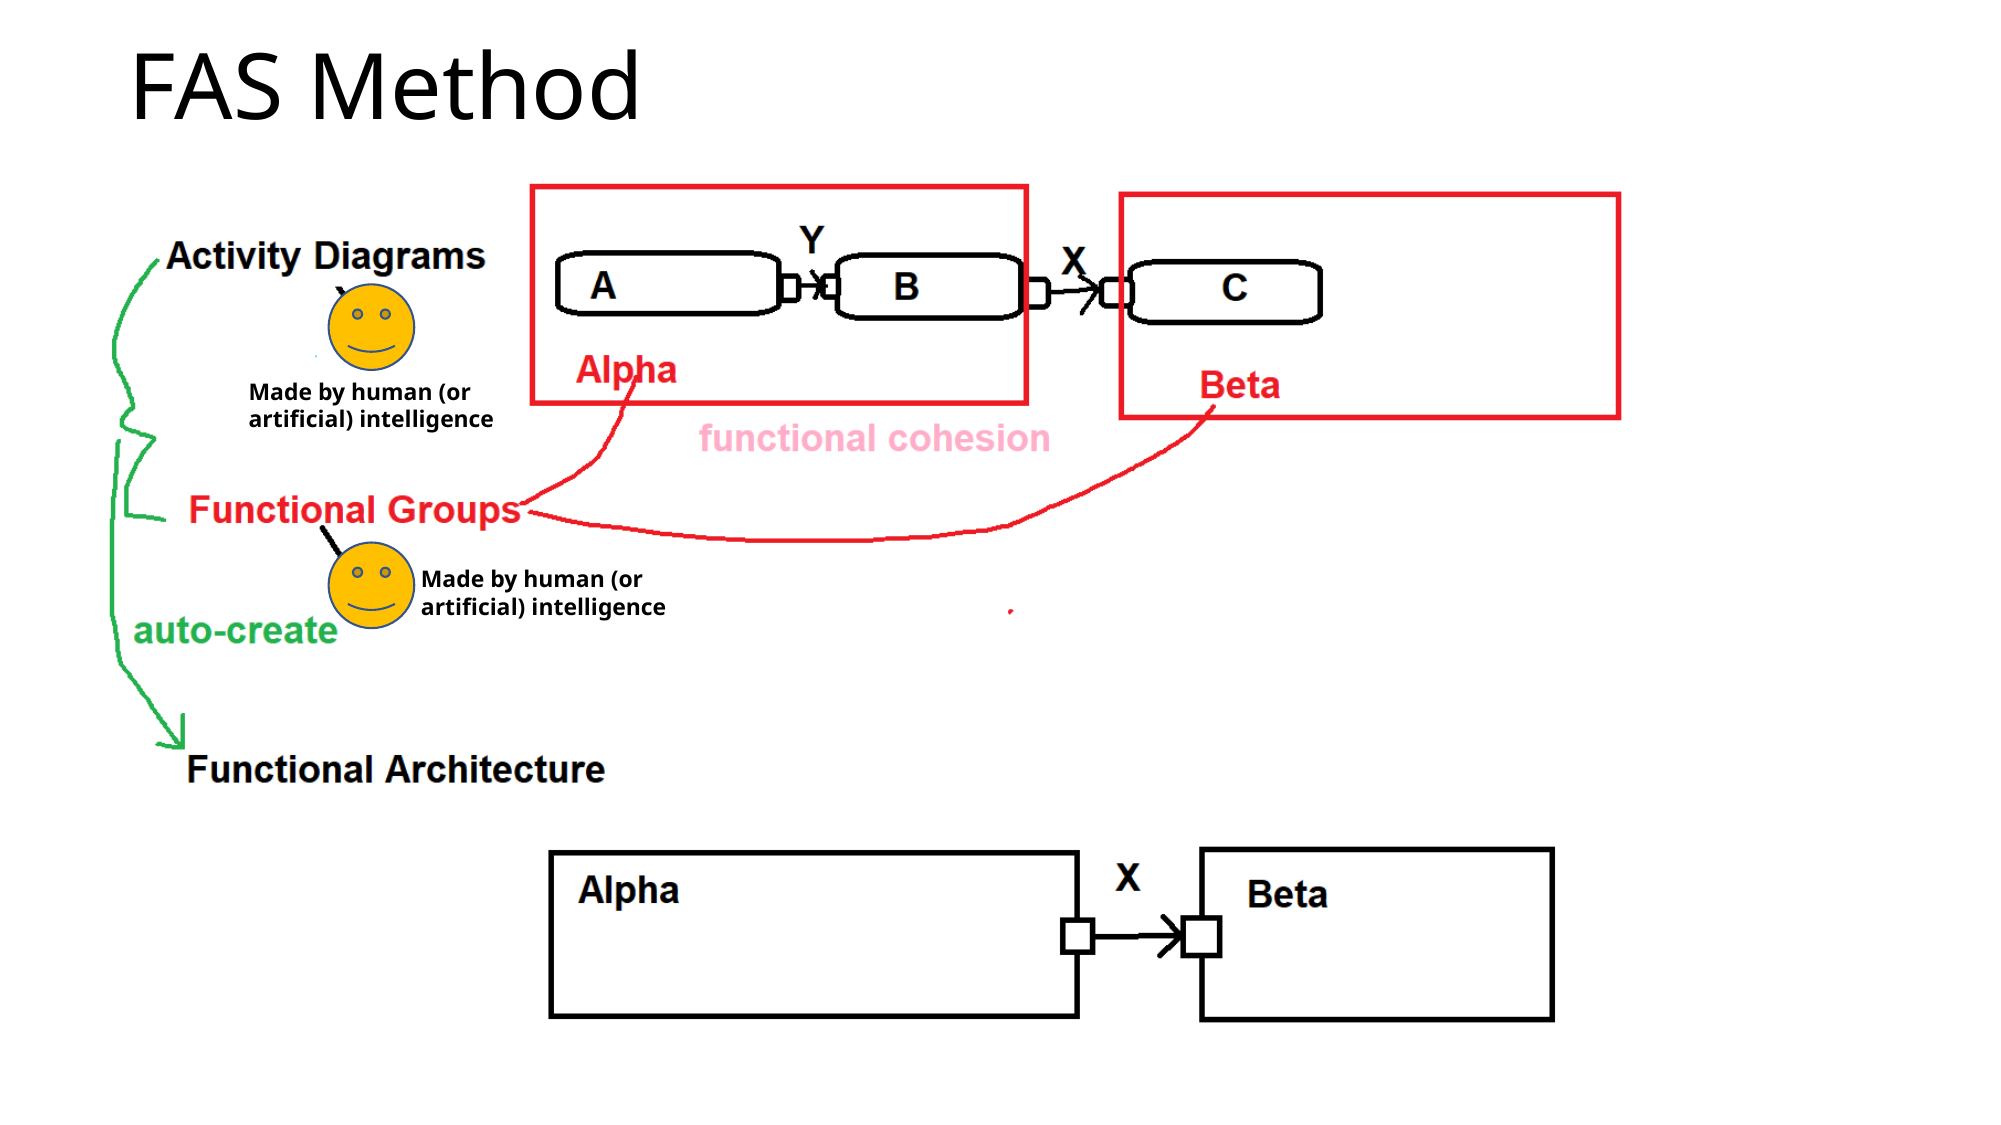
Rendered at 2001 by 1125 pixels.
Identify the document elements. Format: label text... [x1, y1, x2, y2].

text_box Made by human (or artificial) intelligence [233, 369, 510, 440]
text_box Made by human (or artificial) intelligence [406, 557, 682, 628]
text_box [328, 542, 406, 629]
picture [101, 164, 1916, 1092]
text_box [328, 284, 415, 369]
title FAS Method [114, 32, 1843, 124]
